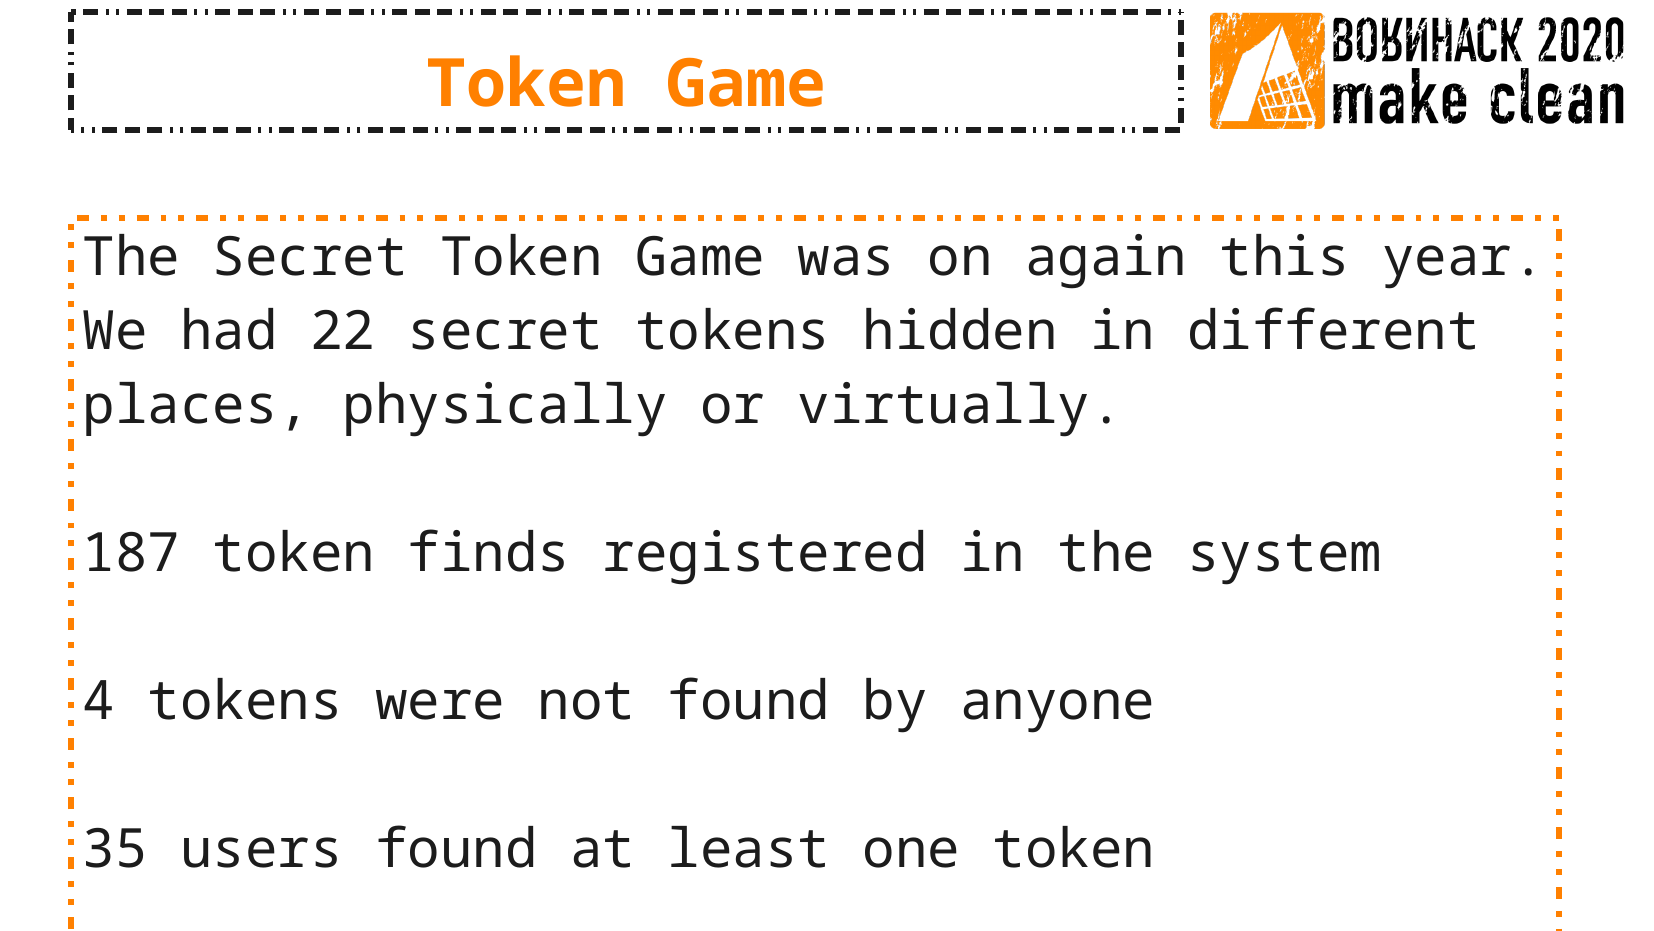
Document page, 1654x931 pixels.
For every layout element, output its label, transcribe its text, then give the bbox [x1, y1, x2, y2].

subtitle The Secret Token Game was on again this year. We had 22 secret tokens hidden in different places, physically or virtually. 187 token finds registered in the system 4 tokens were not found by anyone 35 users found at least one token The first price is a ticket for next year, and the winner was Sebastian with 16 tokens found. Well done! [70, 217, 1560, 931]
picture [1210, 11, 1654, 130]
title Token Game [70, 11, 1182, 130]
